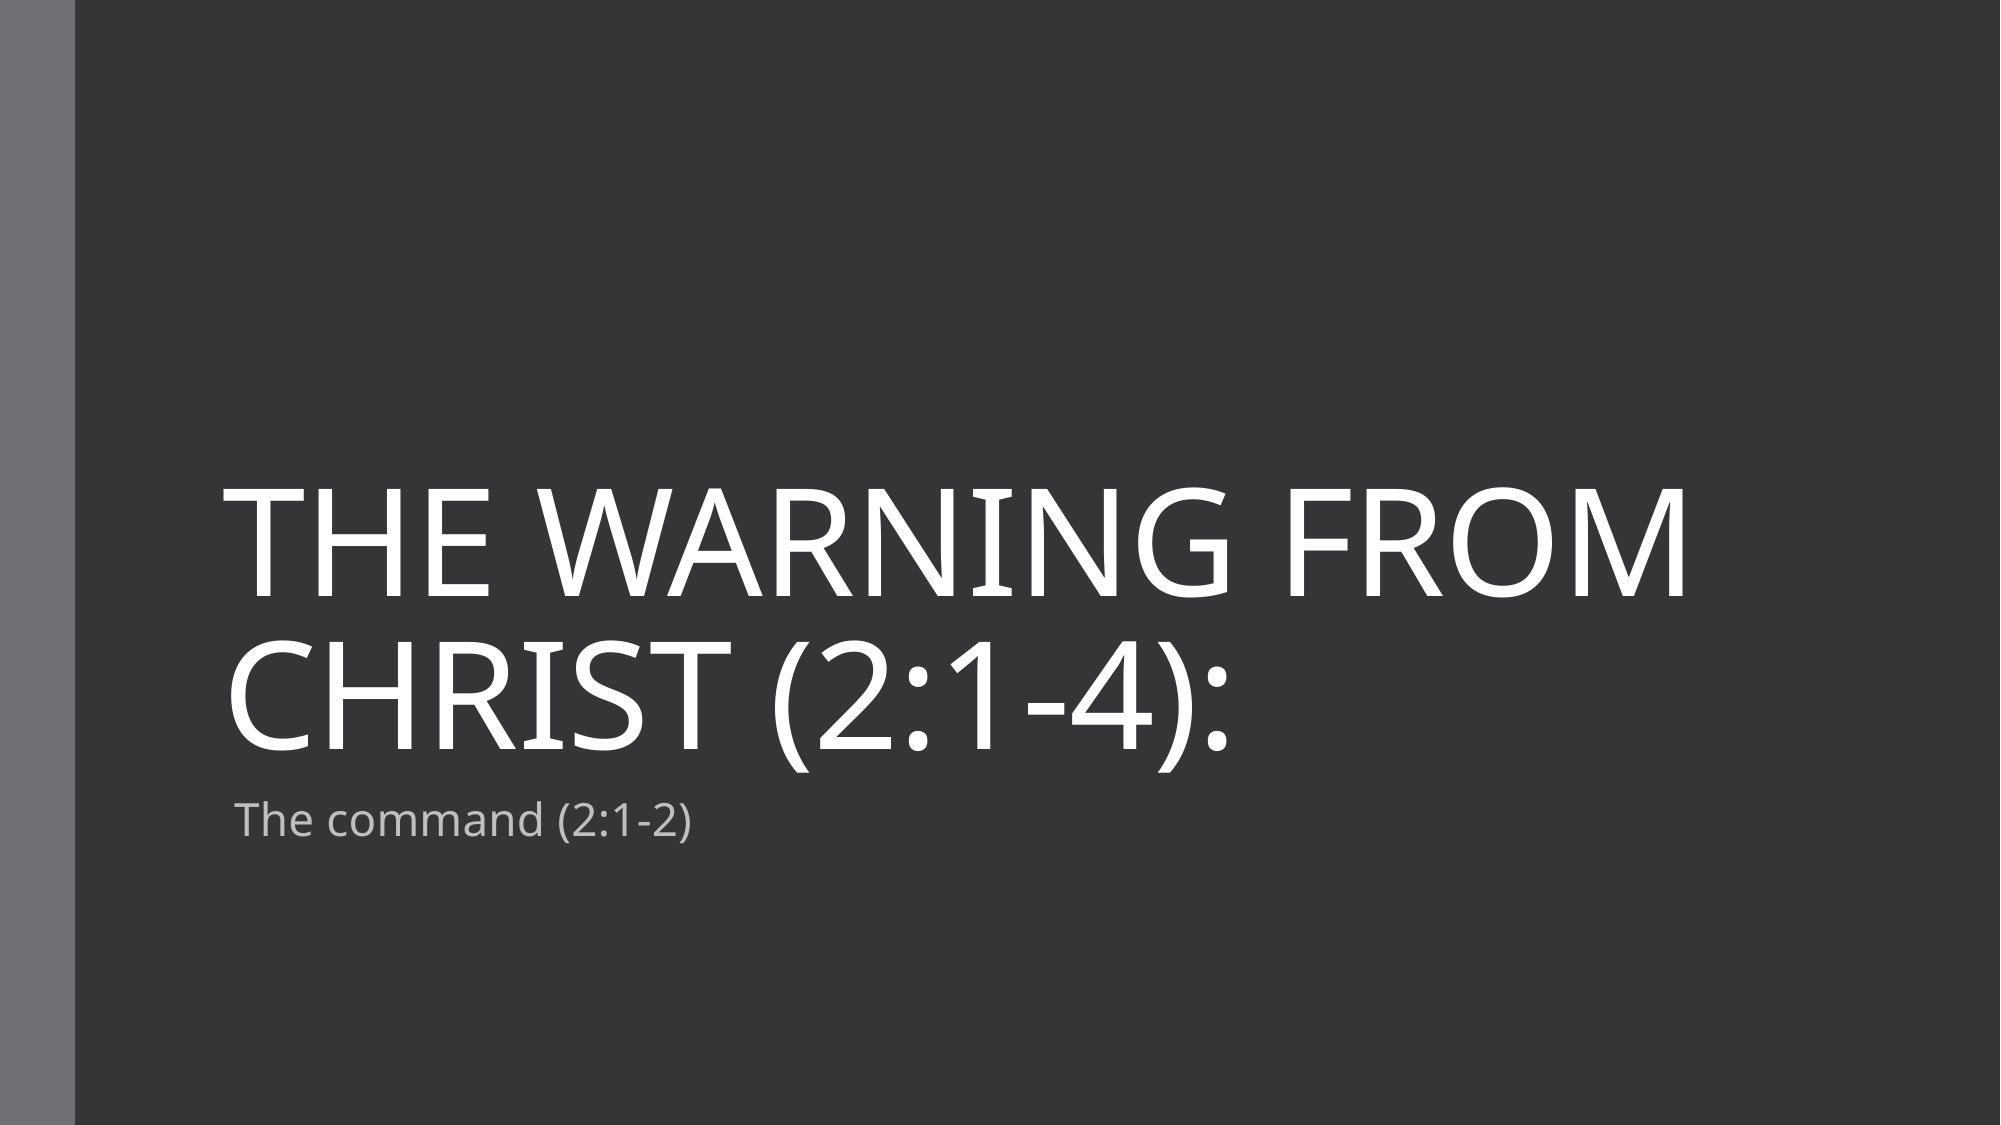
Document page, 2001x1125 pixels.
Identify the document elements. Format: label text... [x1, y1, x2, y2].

title THE WARNING FROM CHRIST (2:1-4): [206, 124, 1752, 787]
subtitle The command (2:1-2) [206, 787, 1752, 1066]
